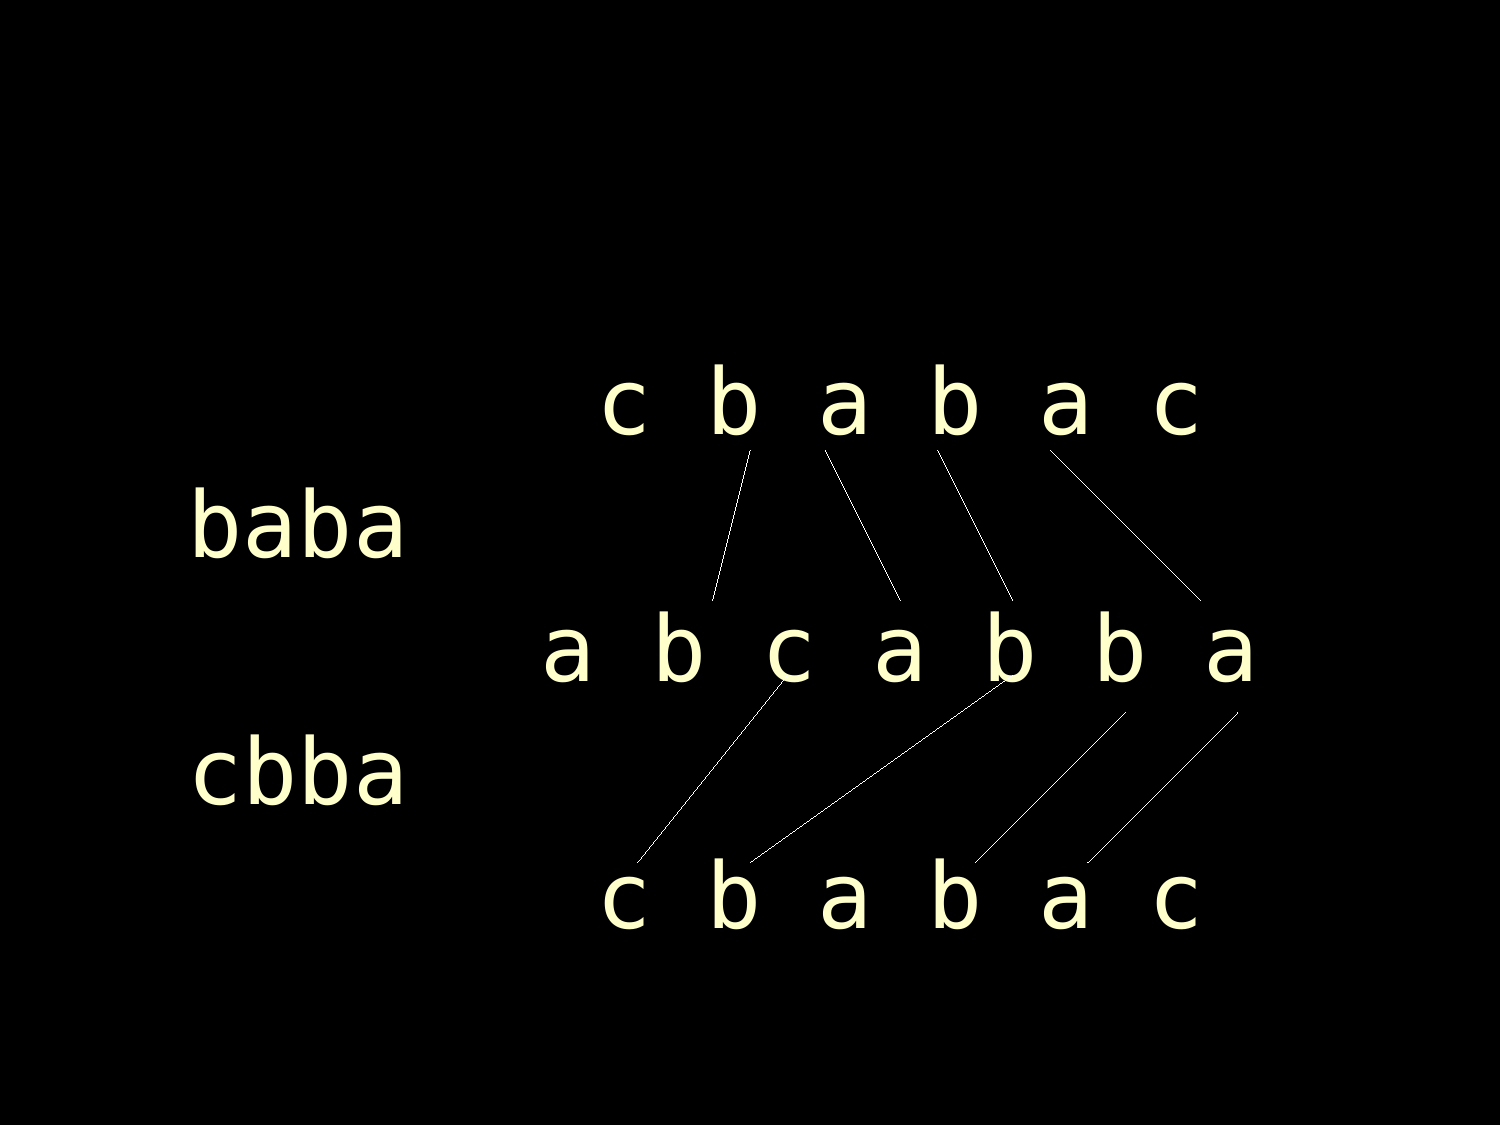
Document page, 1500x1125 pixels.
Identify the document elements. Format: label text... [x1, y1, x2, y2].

list c b a b a c baba a b c a b b a cbba c b a b a c [187, 348, 1500, 1013]
